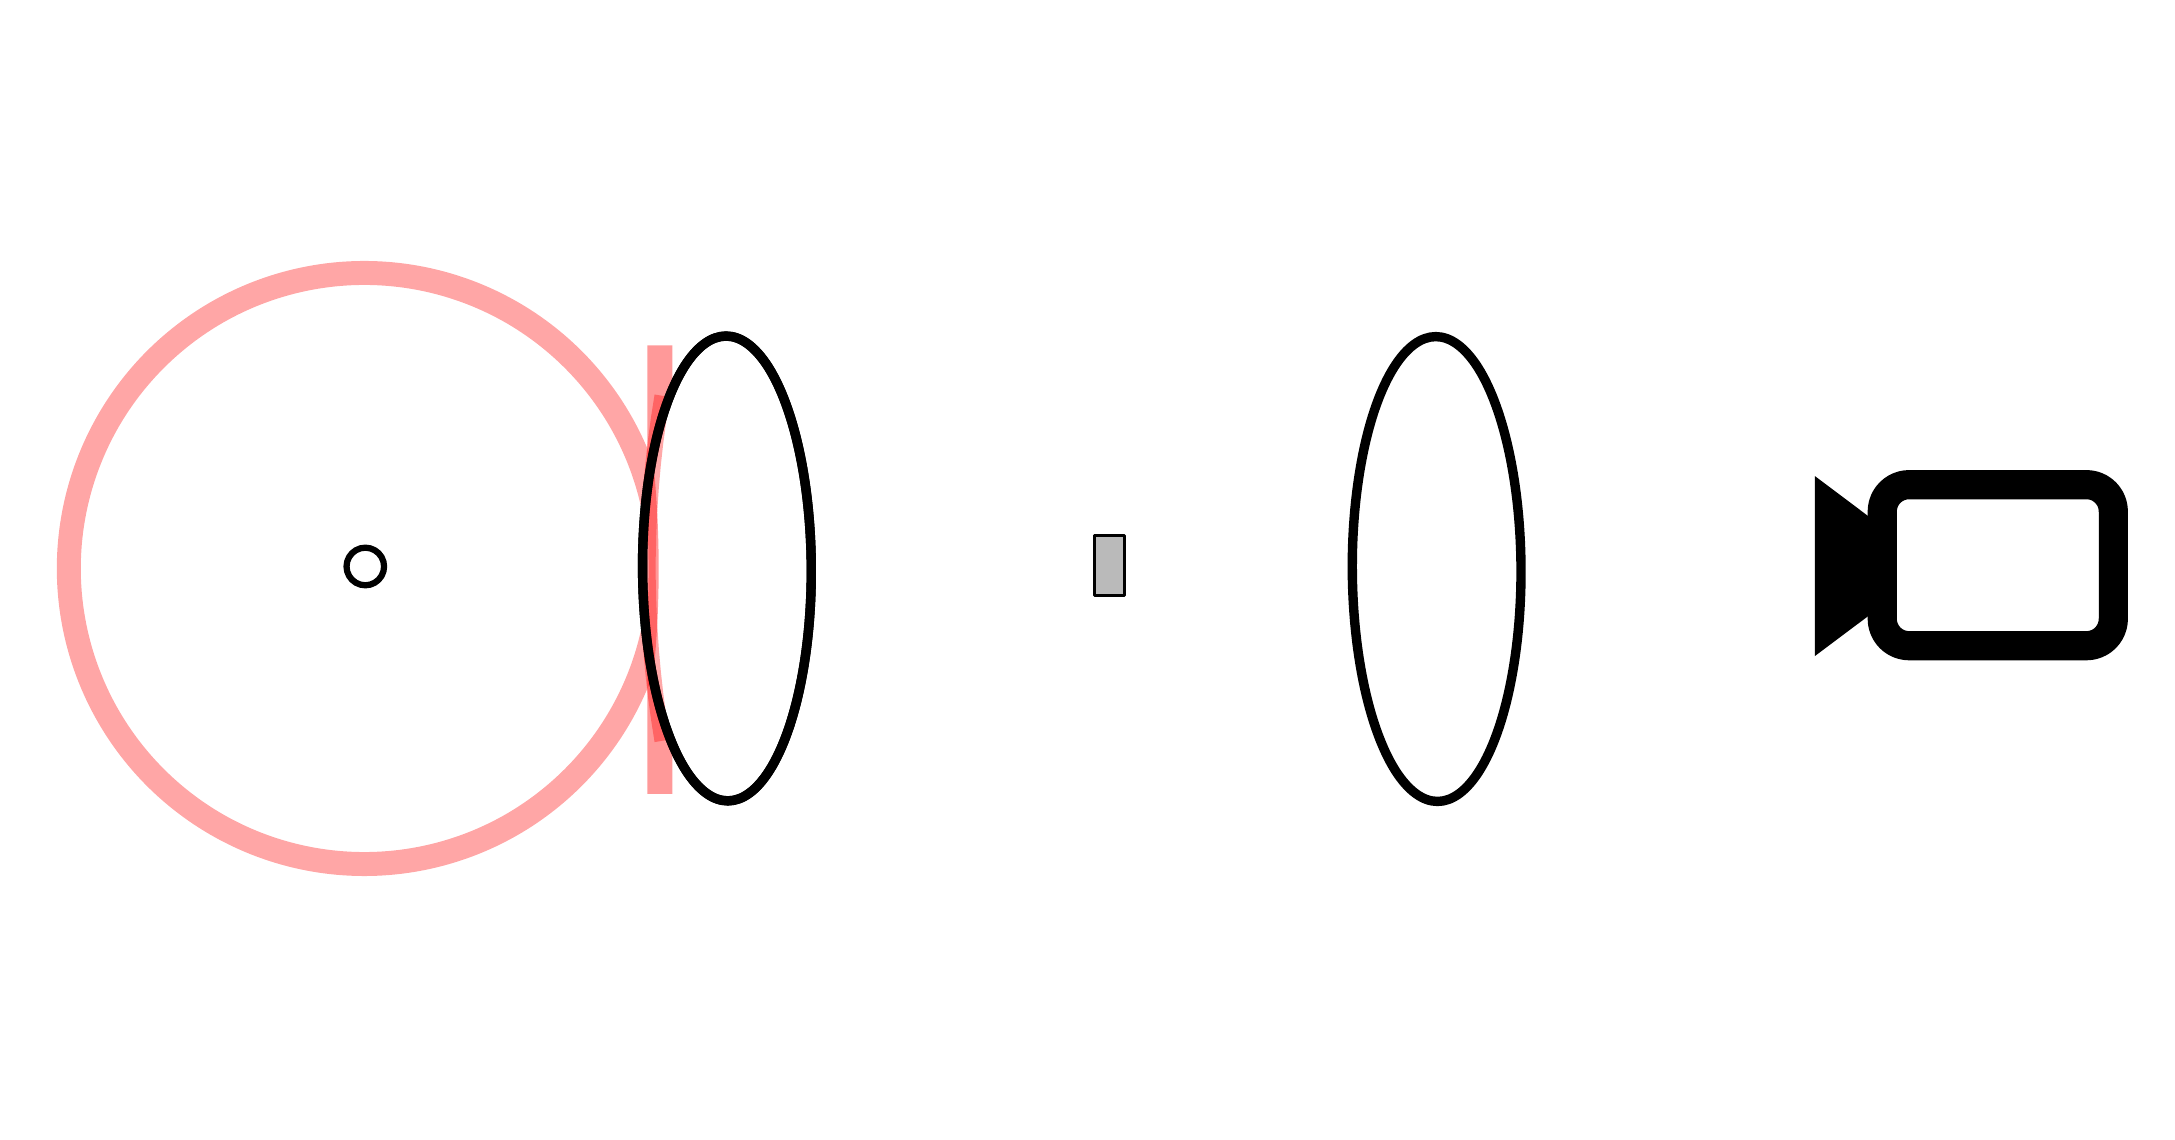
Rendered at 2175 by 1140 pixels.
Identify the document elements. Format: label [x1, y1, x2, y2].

text_box [1094, 535, 1125, 596]
text_box [1882, 484, 2114, 646]
text_box [648, 341, 806, 796]
text_box [1814, 476, 1875, 657]
text_box [1352, 336, 1522, 802]
text_box [56, 260, 665, 877]
